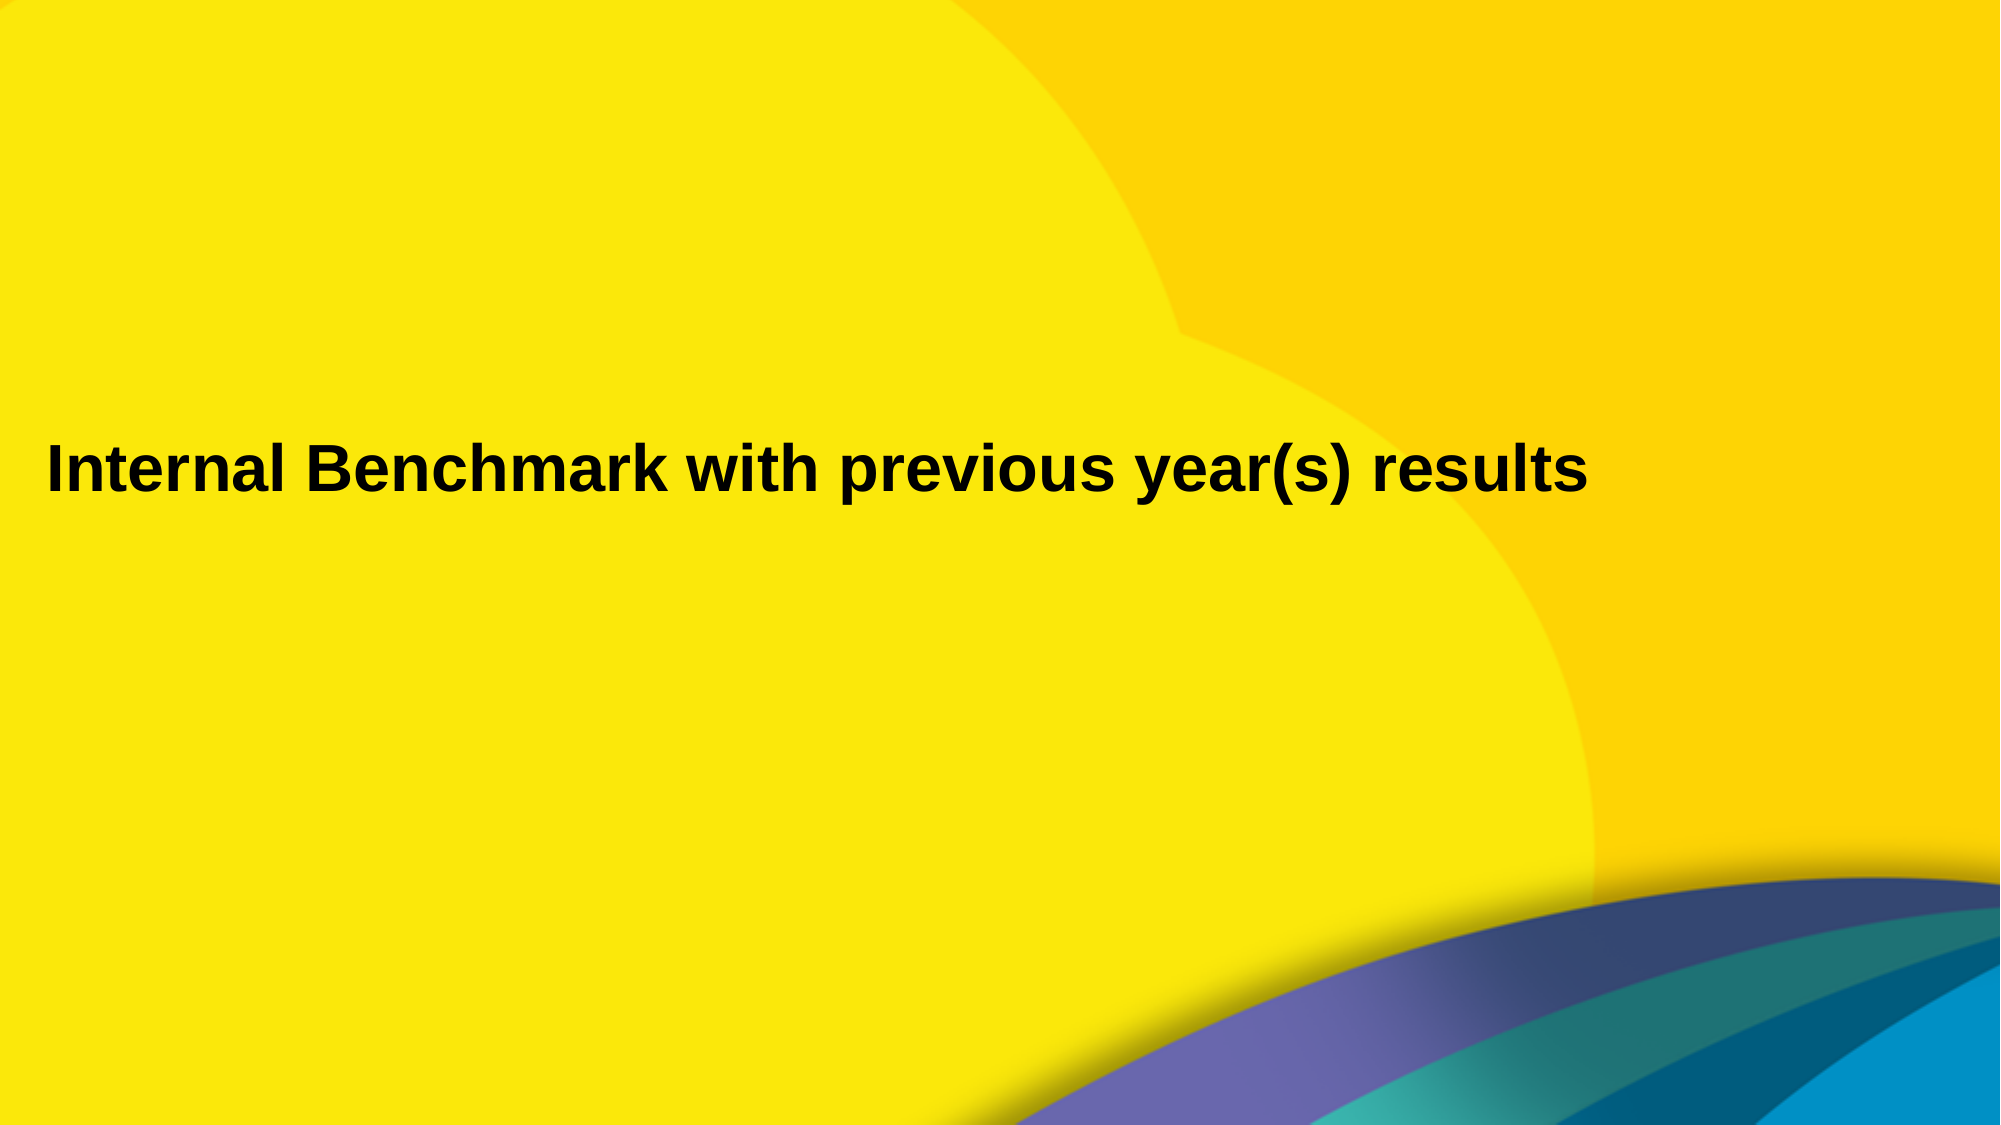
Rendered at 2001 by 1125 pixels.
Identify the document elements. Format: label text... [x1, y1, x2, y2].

picture [0, 0, 2000, 1125]
text_box Internal Benchmark with previous year(s) results [31, 416, 1620, 513]
